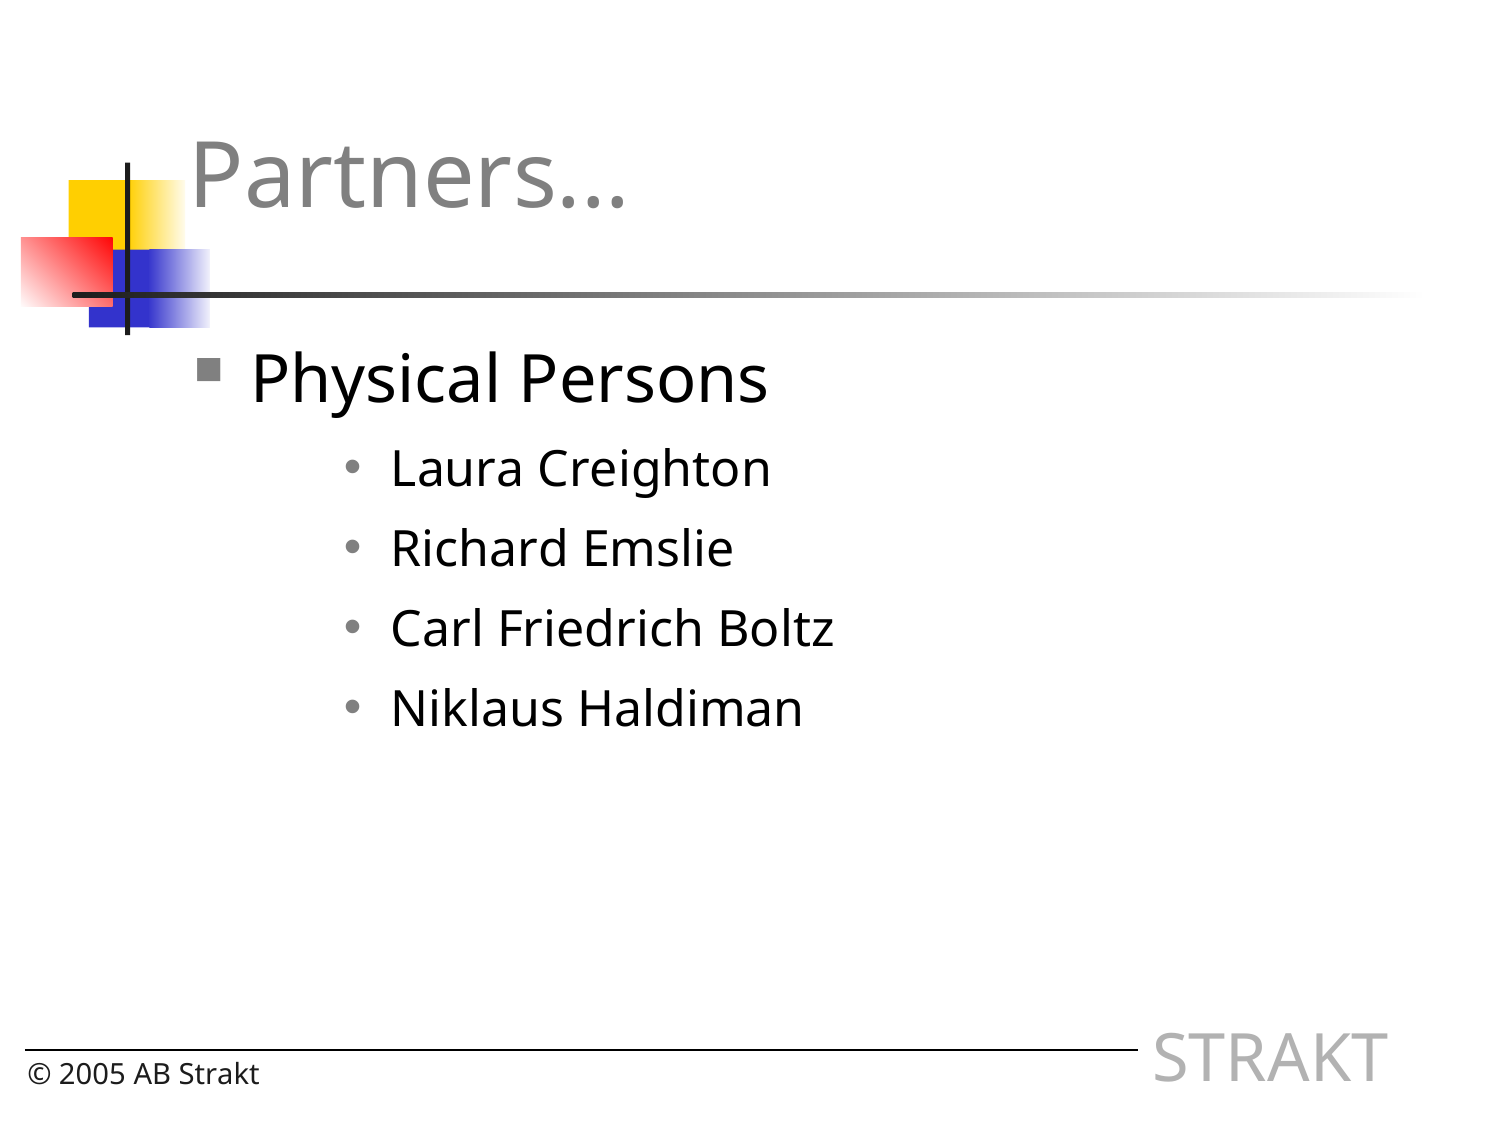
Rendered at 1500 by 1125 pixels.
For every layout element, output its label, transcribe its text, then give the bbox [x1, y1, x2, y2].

list Physical Persons Laura Creighton Richard Emslie Carl Friedrich Boltz Niklaus Haldiman [193, 331, 1469, 1007]
title Partners... [188, 53, 1468, 289]
